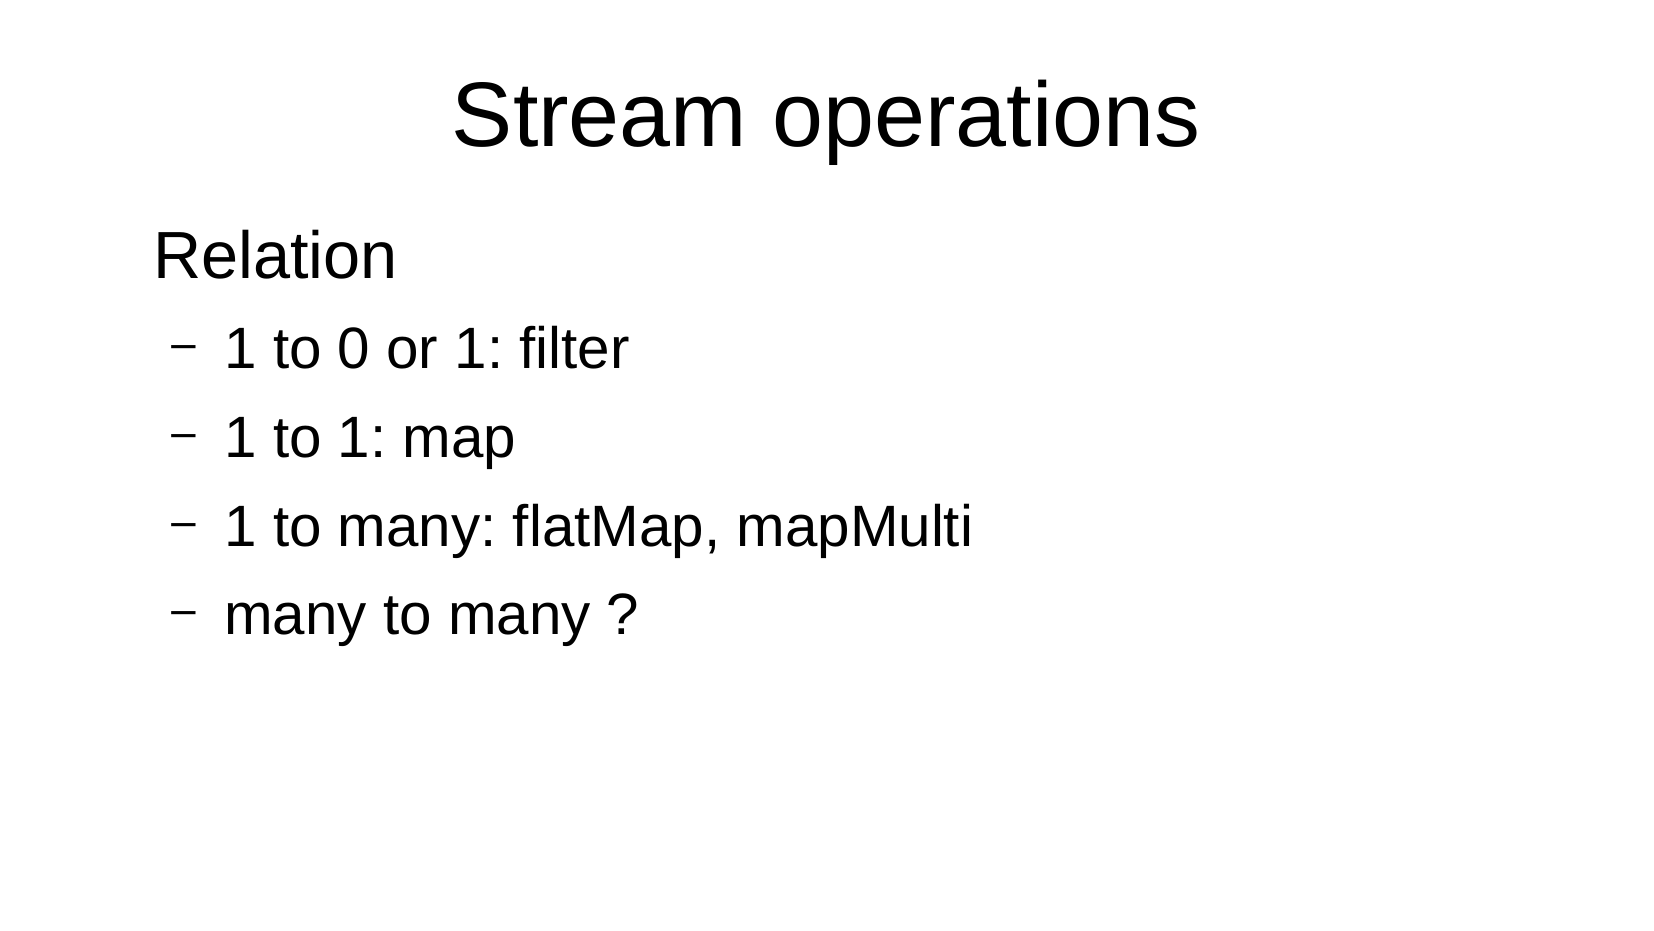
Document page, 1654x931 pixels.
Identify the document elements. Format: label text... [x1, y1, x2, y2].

list Relation 1 to 0 or 1: filter 1 to 1: map 1 to many: flatMap, mapMulti many to many ? [82, 217, 1571, 758]
title Stream operations [82, 37, 1571, 193]
